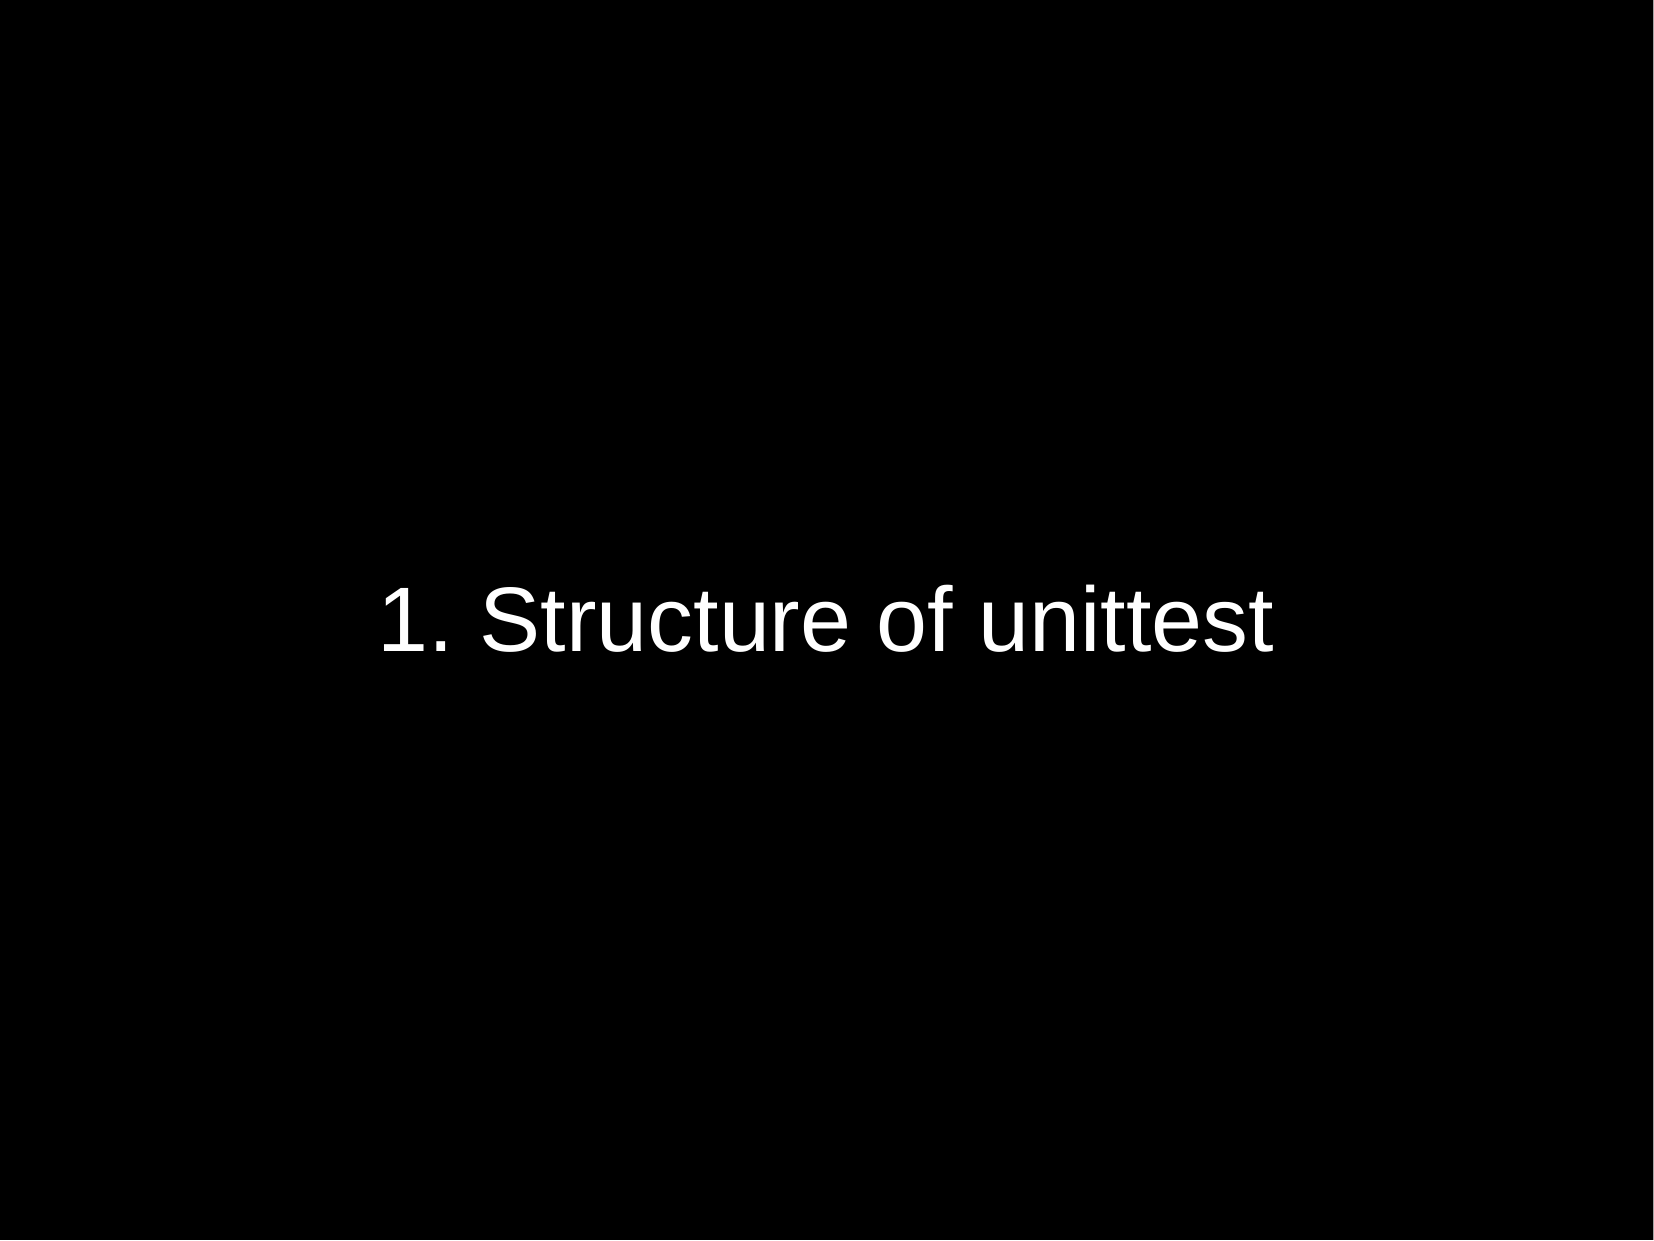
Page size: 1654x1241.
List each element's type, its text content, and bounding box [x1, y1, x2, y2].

title 1. Structure of unittest [82, 516, 1571, 724]
